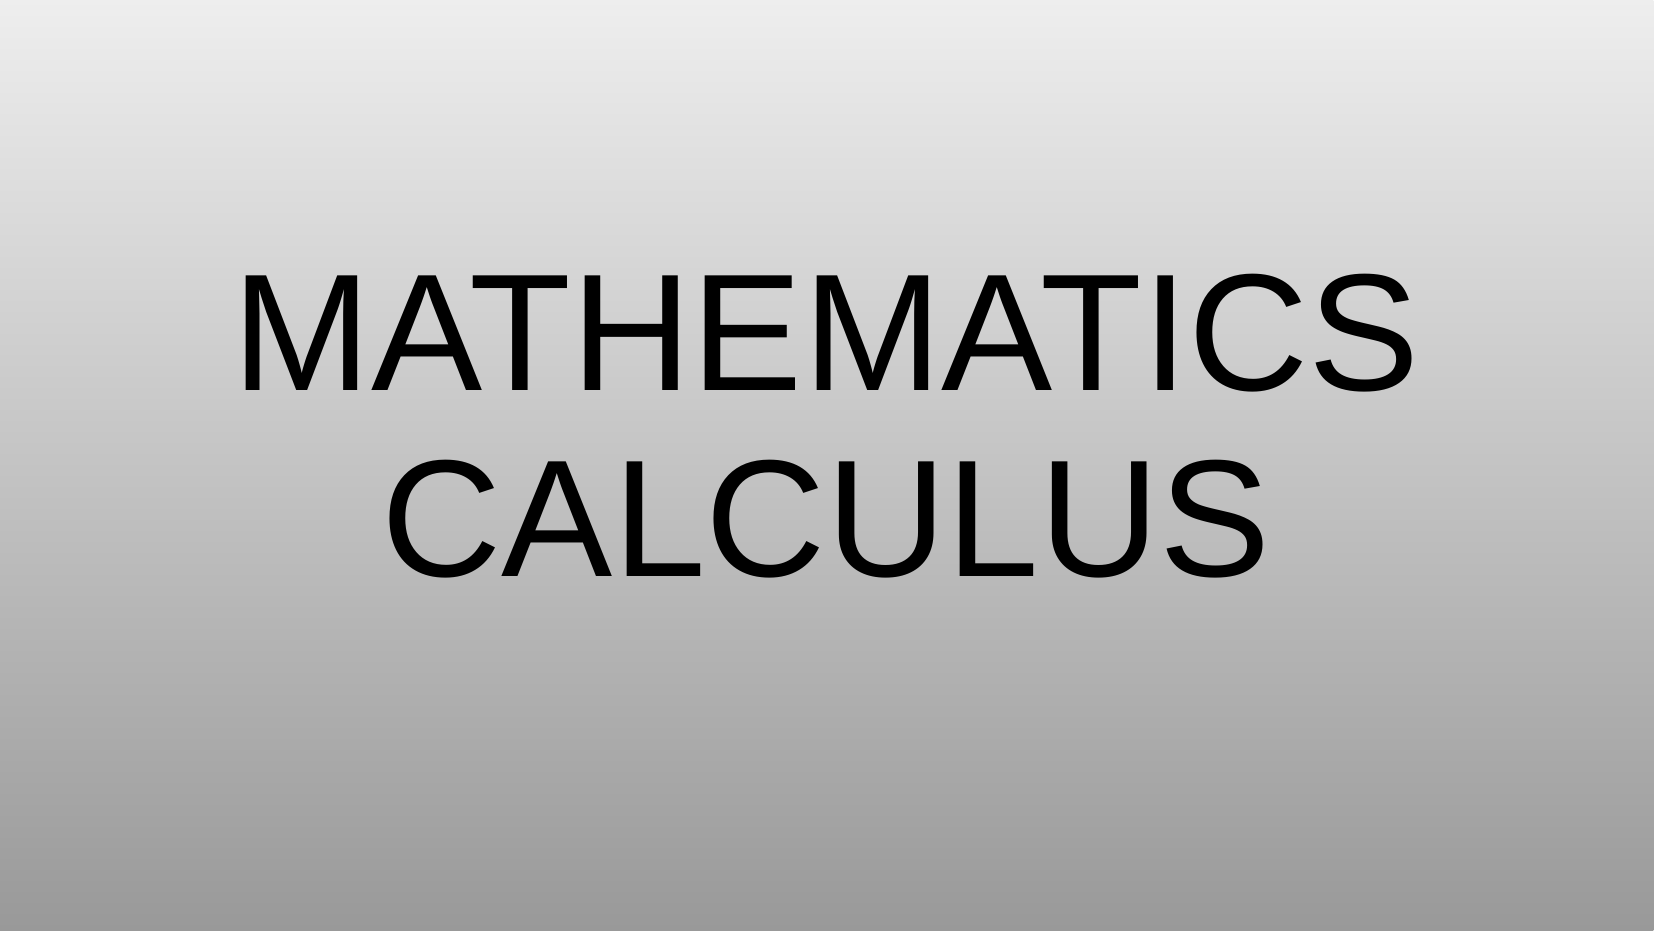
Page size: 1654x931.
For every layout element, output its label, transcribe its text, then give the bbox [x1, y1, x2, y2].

title MATHEMATICS CALCULUS [82, 212, 1571, 638]
